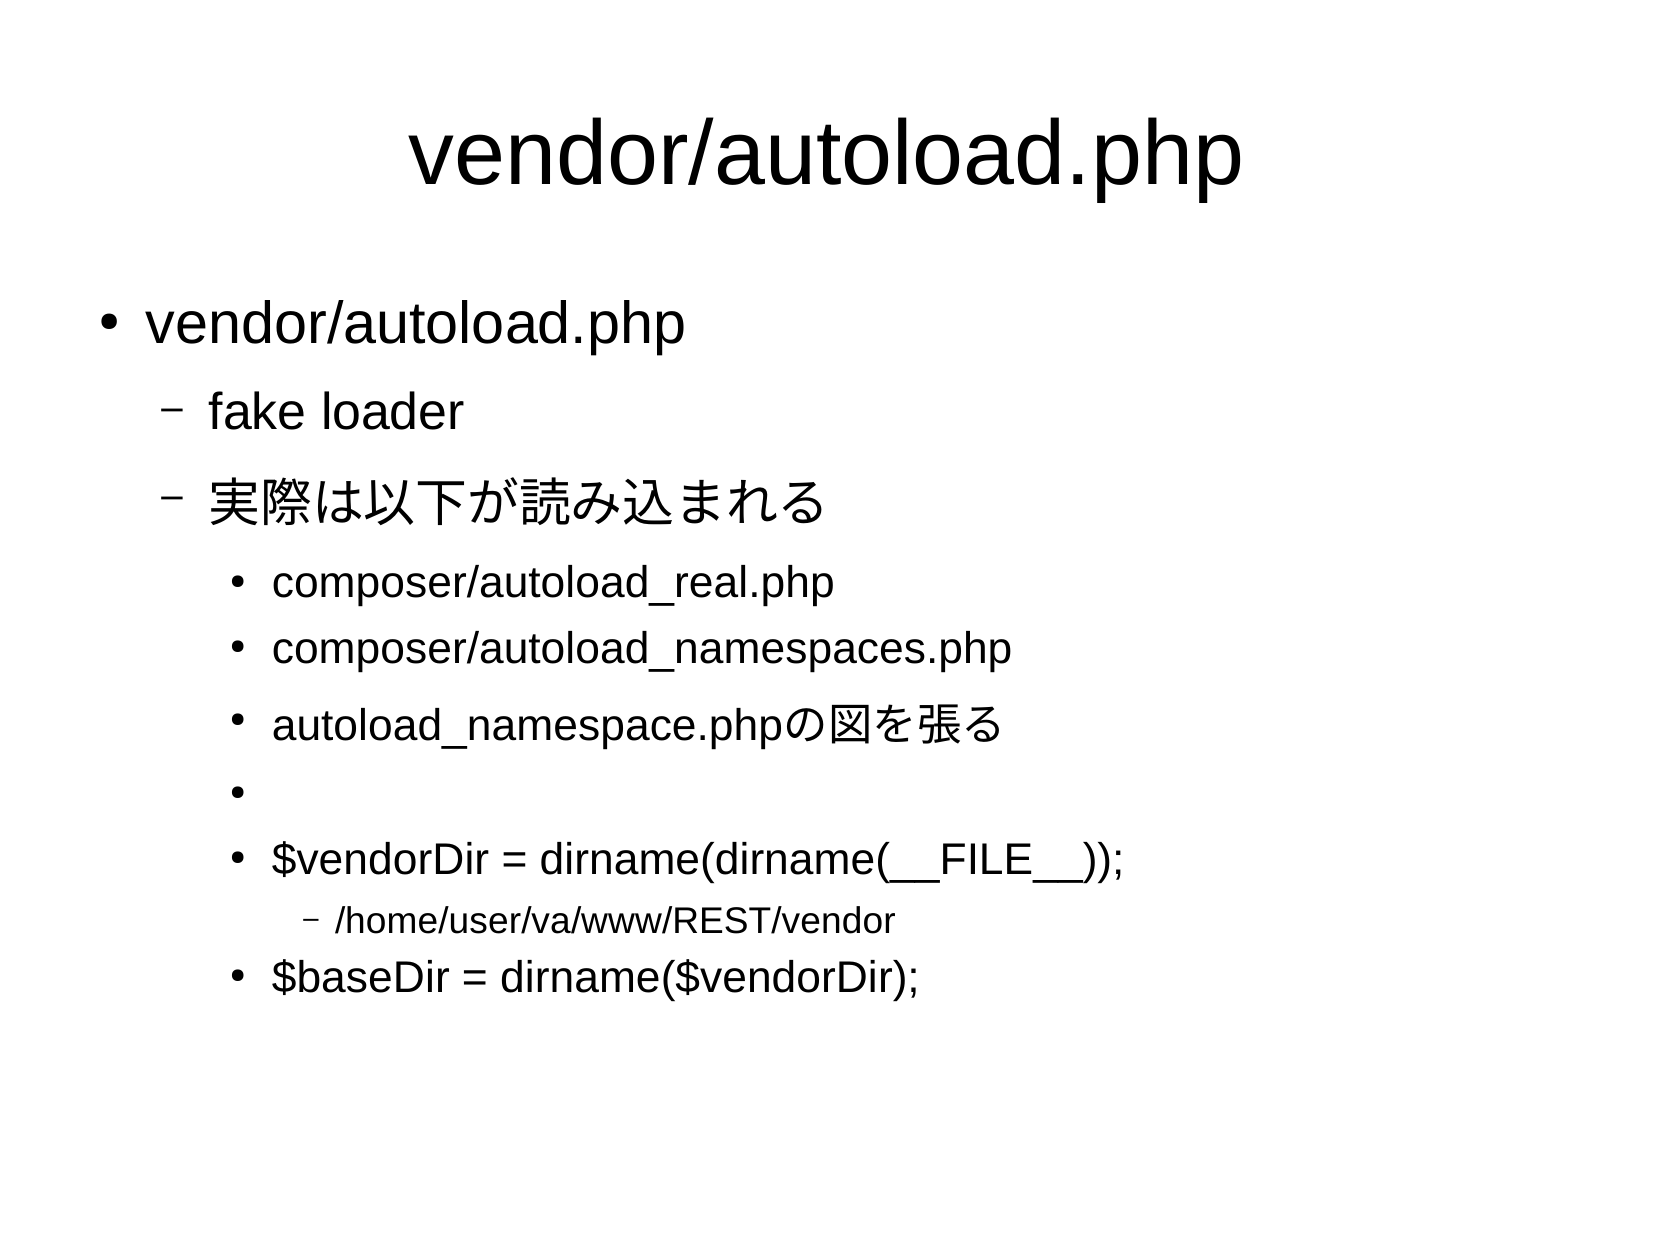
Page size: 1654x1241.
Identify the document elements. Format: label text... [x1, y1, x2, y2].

title vendor/autoload.php [82, 49, 1571, 257]
list vendor/autoload.php fake loader 実際は以下が読み込まれる composer/autoload_real.php composer/autoload_namespaces.php autoload_namespace.phpの図を張る $vendorDir = dirname(dirname(__FILE__)); /home/user/va/www/REST/vendor $baseDir = dirname($vendorDir); [82, 290, 1571, 1010]
